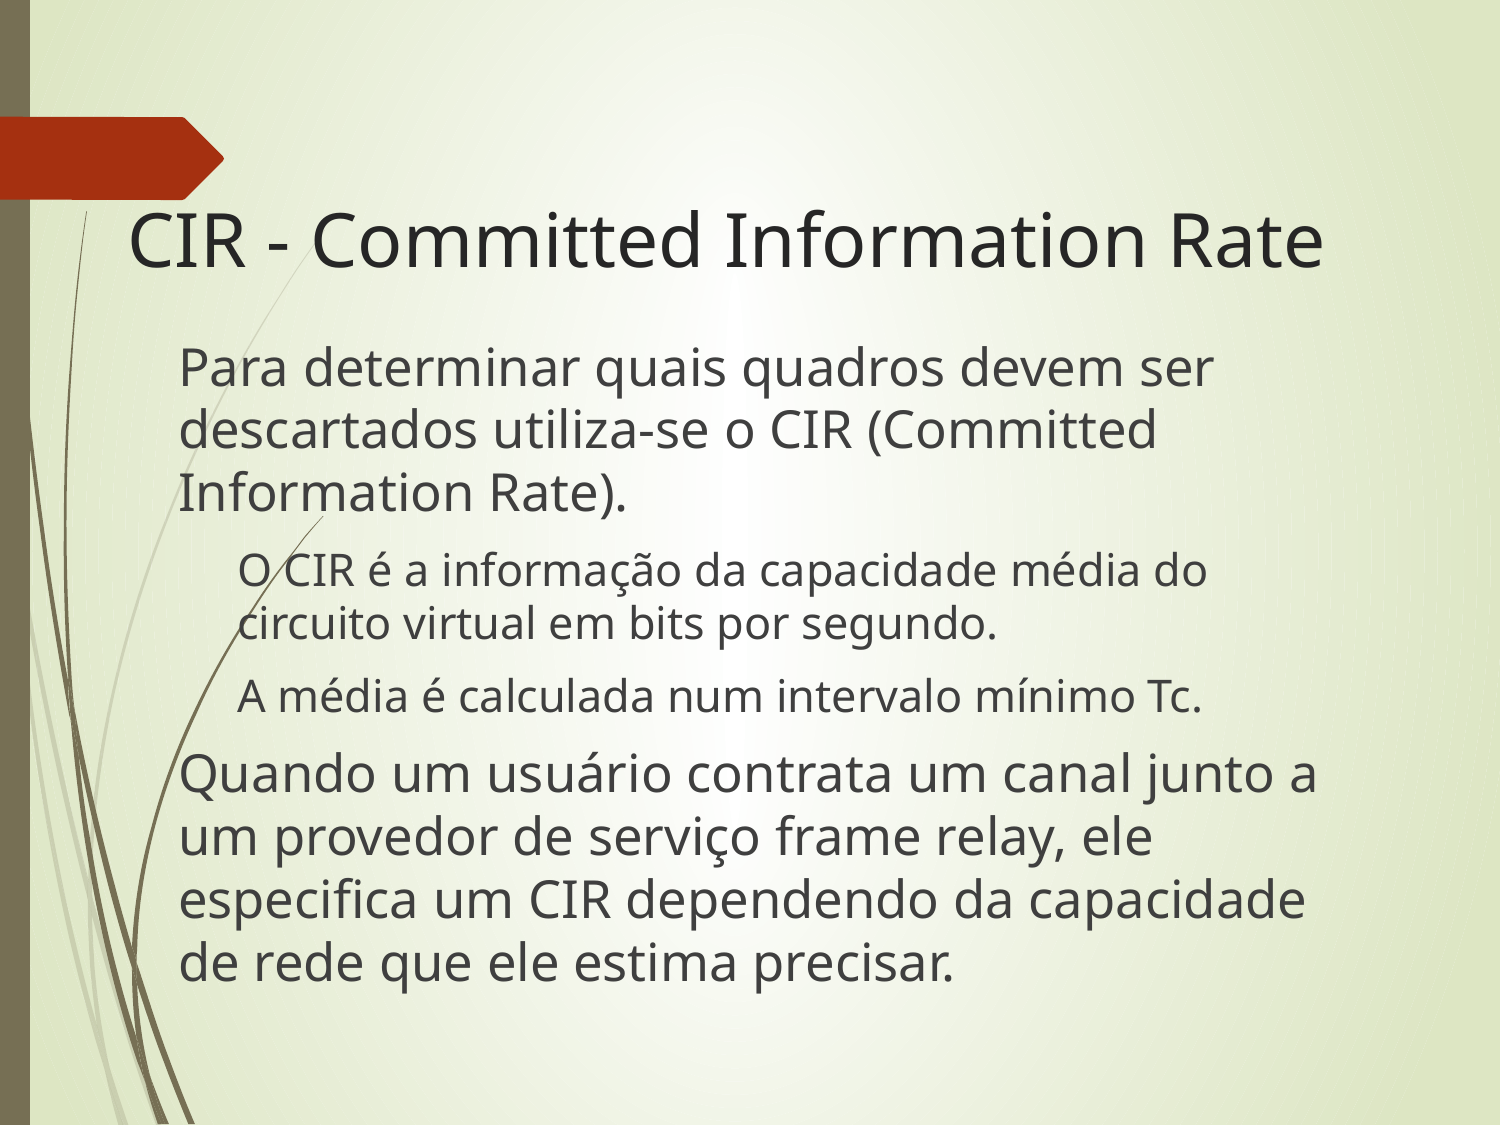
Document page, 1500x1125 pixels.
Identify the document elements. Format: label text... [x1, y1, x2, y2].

list Para determinar quais quadros devem ser descartados utiliza-se o CIR (Committed Information Rate). O CIR é a informação da capacidade média do circuito virtual em bits por segundo. A média é calculada num intervalo mínimo Tc. Quando um usuário contrata um canal junto a um provedor de serviço frame relay, ele especifica um CIR dependendo da capacidade de rede que ele estima precisar. [112, 326, 1387, 1000]
title CIR - Committed Information Rate [112, 184, 1387, 303]
